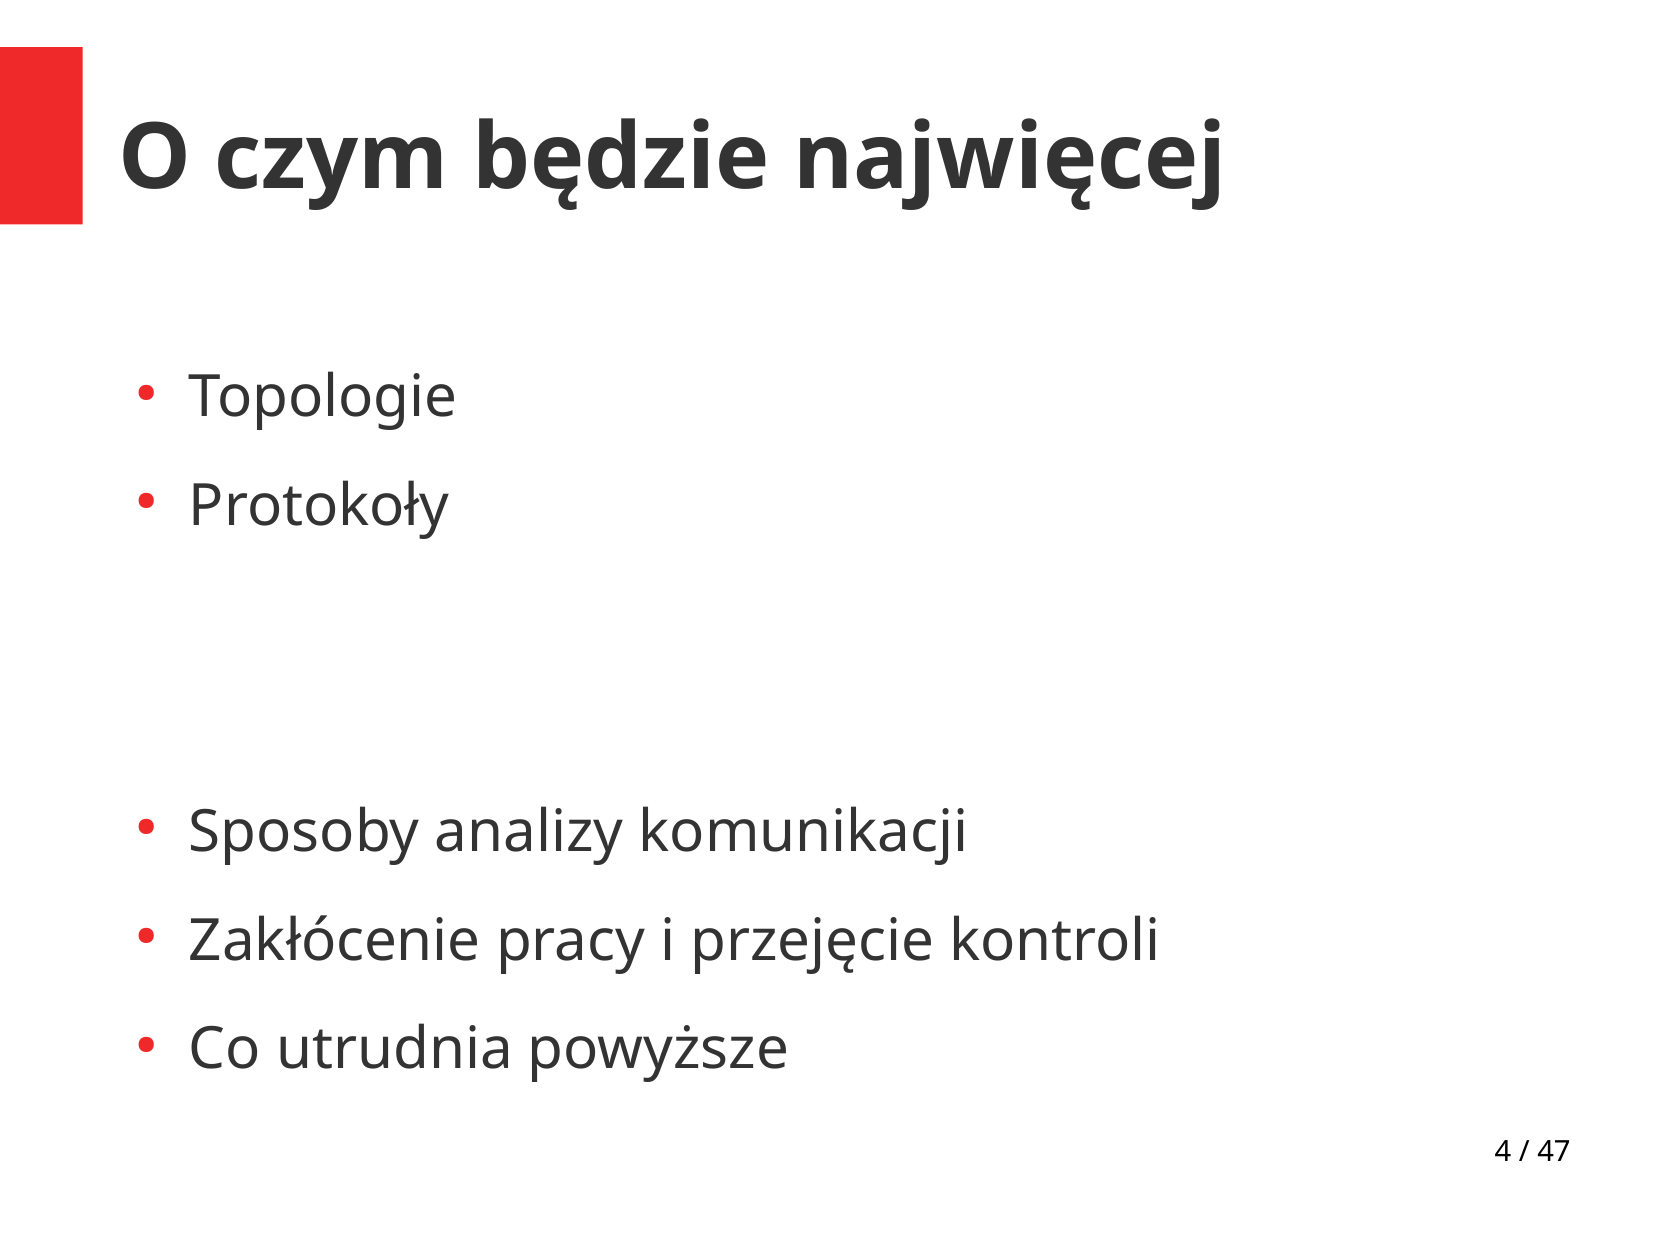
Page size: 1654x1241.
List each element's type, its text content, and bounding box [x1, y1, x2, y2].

list Topologie Protokoły Sposoby analizy komunikacji Zakłócenie pracy i przejęcie kontroli Co utrudnia powyższe [118, 354, 1536, 1074]
title O czym będzie najwięcej [118, 49, 1571, 257]
